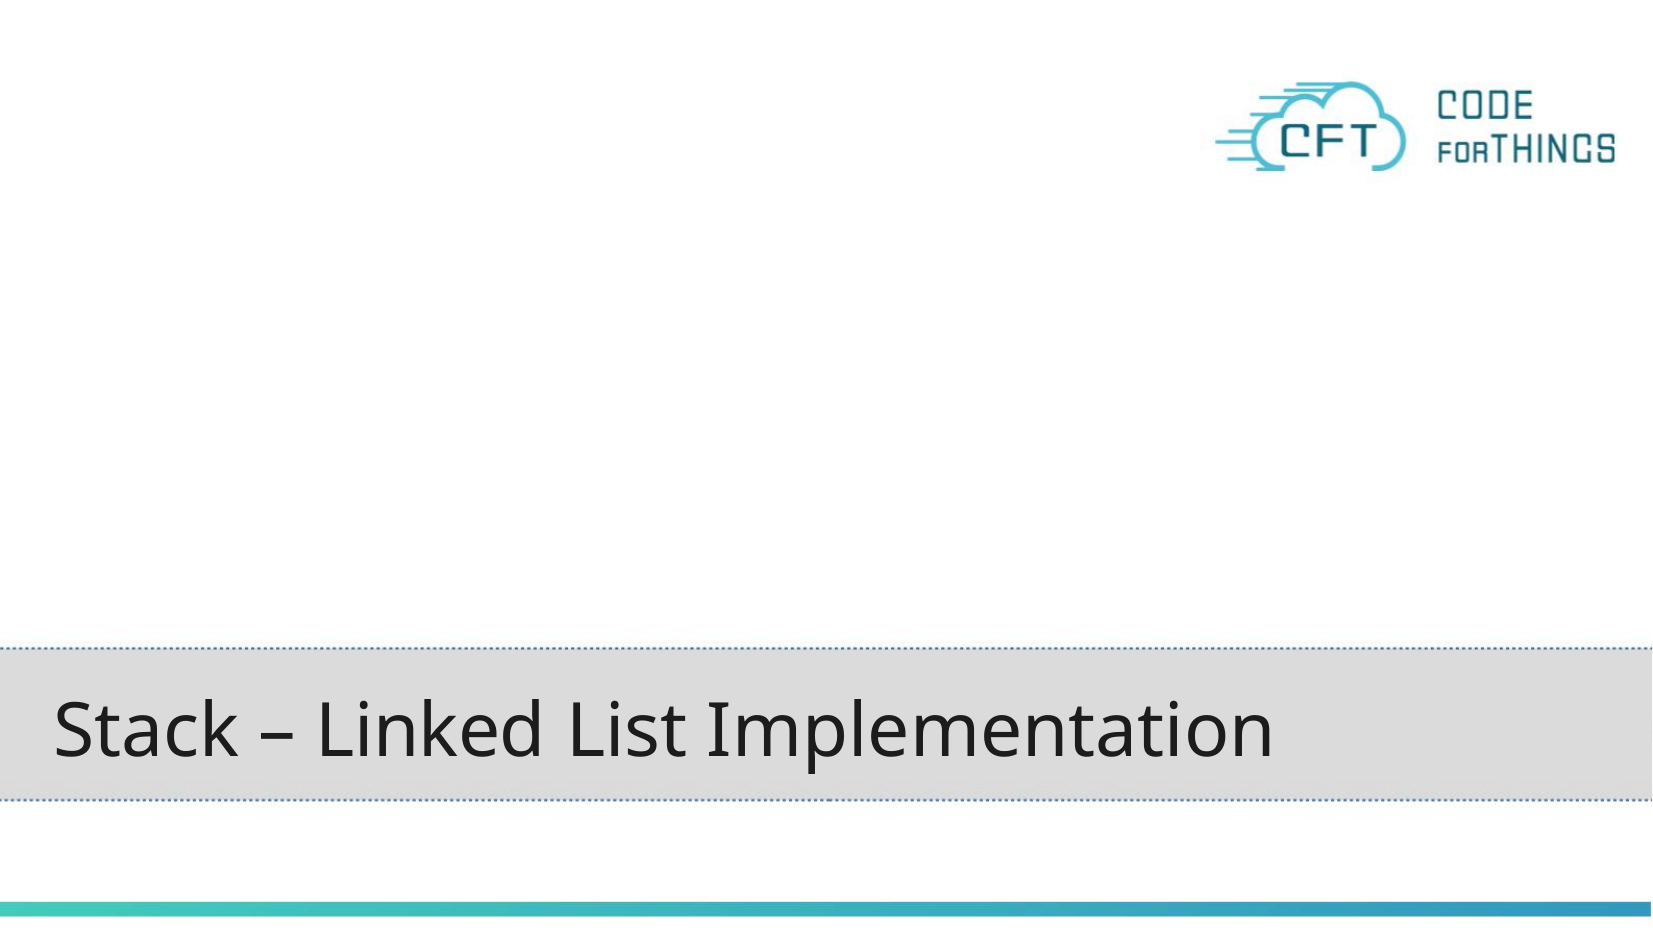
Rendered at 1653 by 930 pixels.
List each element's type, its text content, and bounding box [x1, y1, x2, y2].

text_box [0, 0, 1653, 930]
text_box Stack – Linked List Implementation [53, 684, 1389, 772]
